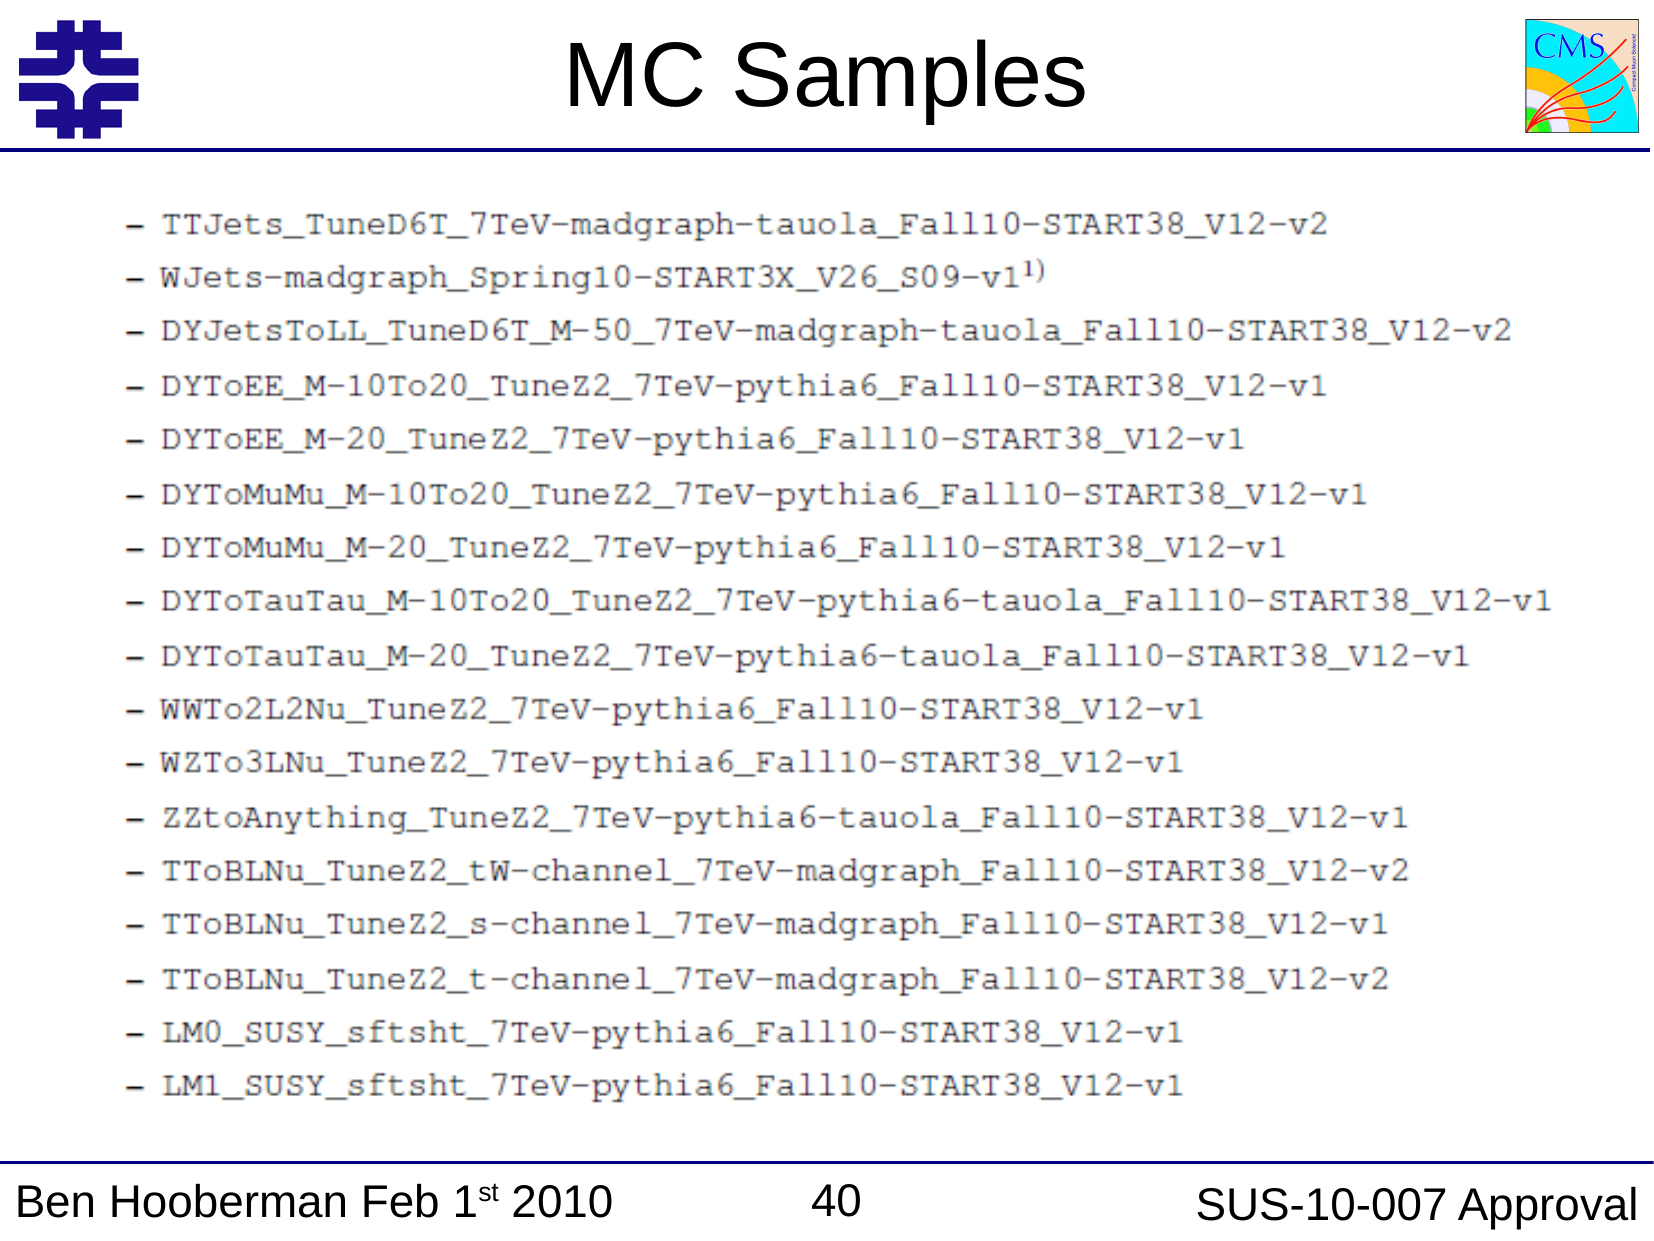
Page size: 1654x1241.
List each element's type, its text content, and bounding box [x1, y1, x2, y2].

picture [82, 186, 1589, 1127]
title MC Samples [0, 0, 1654, 151]
